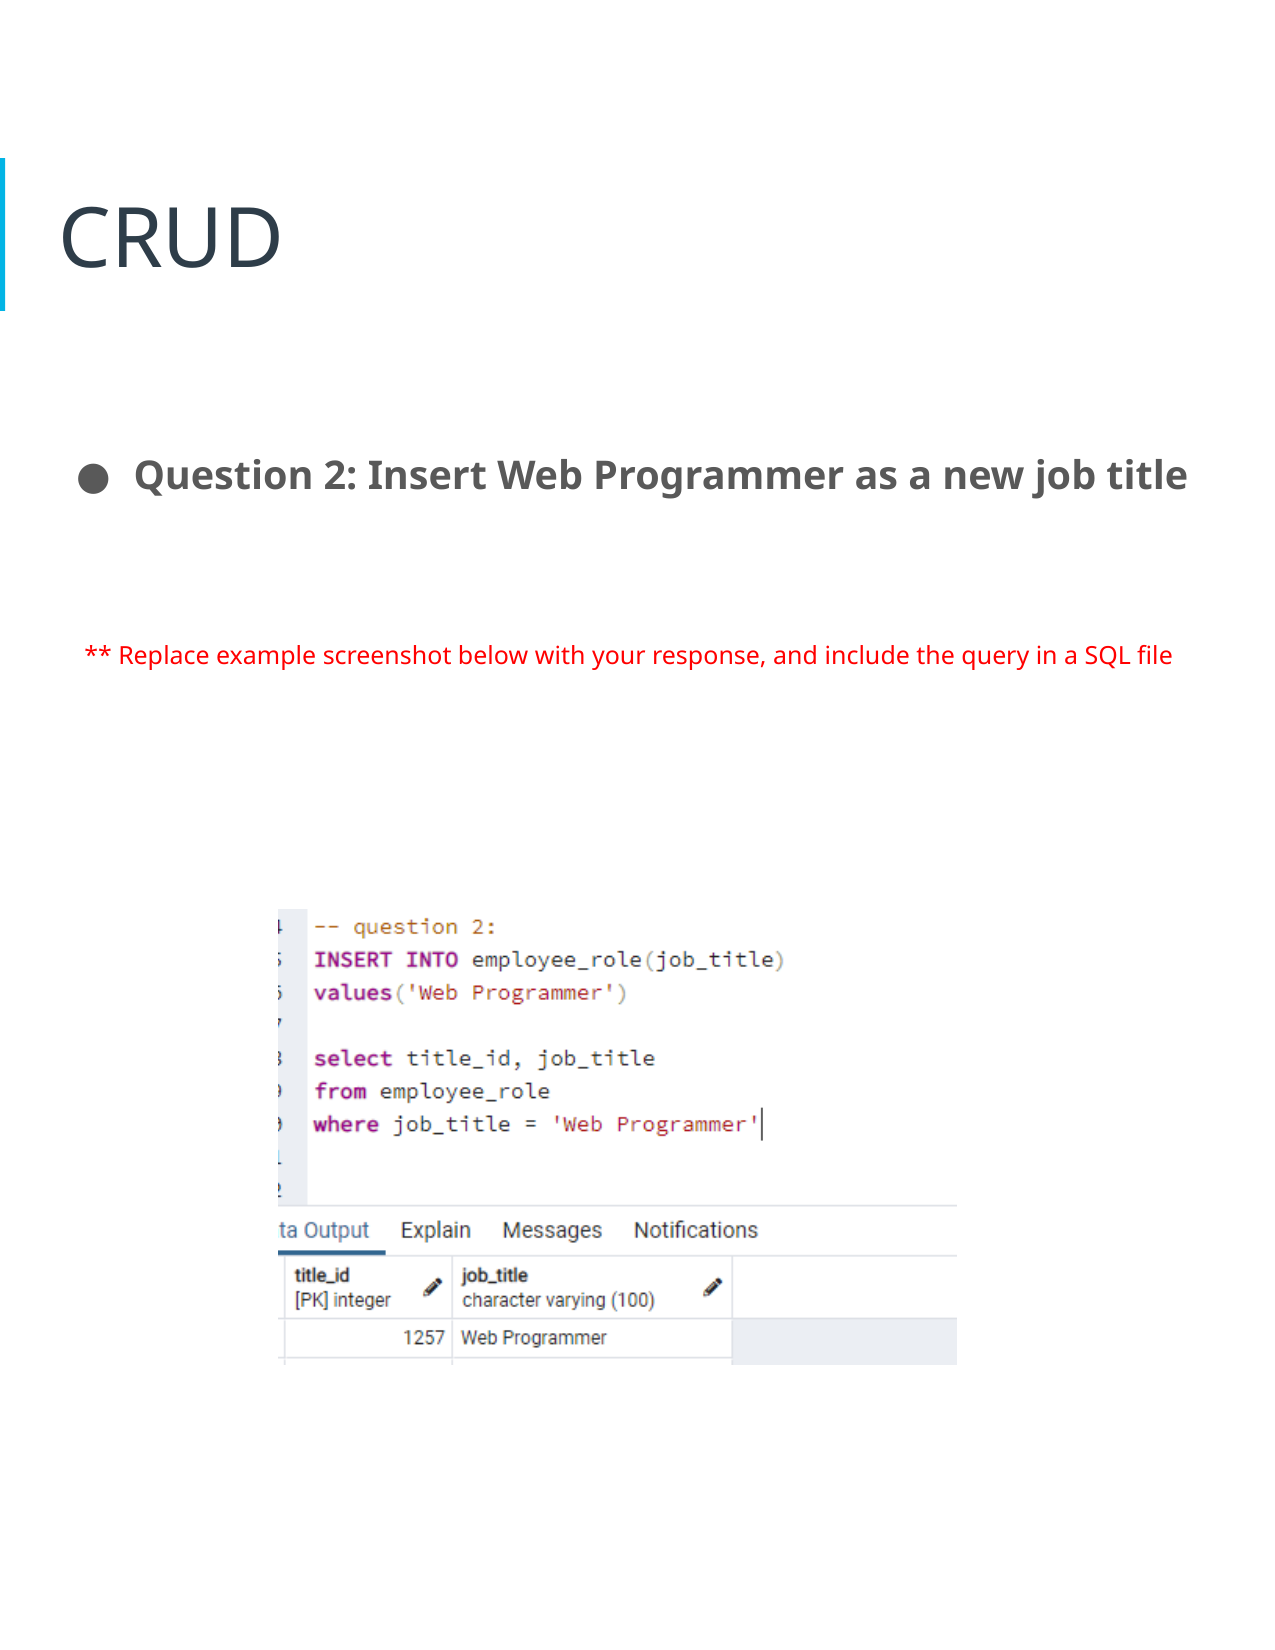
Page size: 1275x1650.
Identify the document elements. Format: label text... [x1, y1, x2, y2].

title CRUD [43, 142, 1232, 327]
picture [278, 909, 957, 1365]
list Question 2: Insert Web Programmer as a new job title ** Replace example screenshot below with your response, and include the query in a SQL file [43, 347, 1232, 1616]
